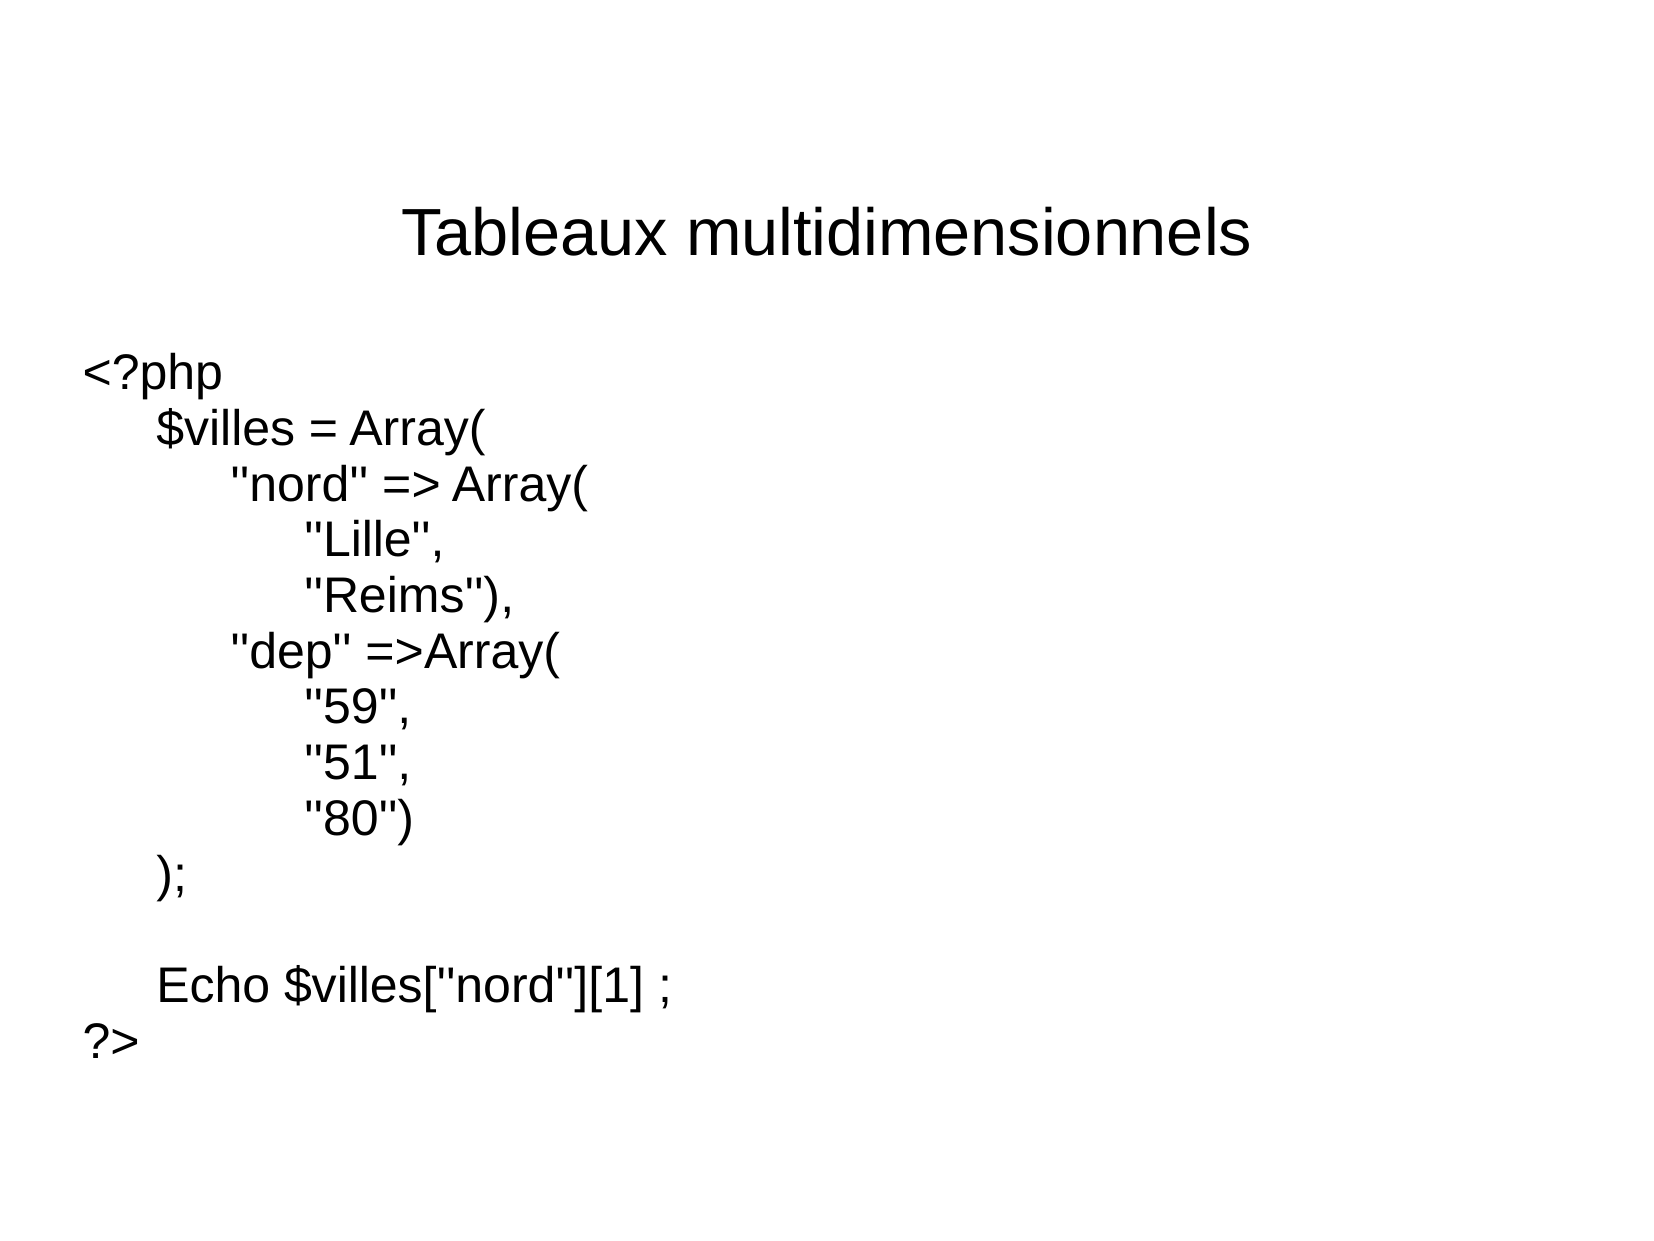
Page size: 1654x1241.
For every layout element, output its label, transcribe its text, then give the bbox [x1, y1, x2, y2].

subtitle Tableaux multidimensionnels <?php $villes = Array( ''nord'' => Array( ''Lille'', ''Reims''), ''dep'' =>Array( ''59'', ''51'', ''80'') ); Echo $villes[''nord''][1] ; ?> [82, 35, 1571, 1229]
